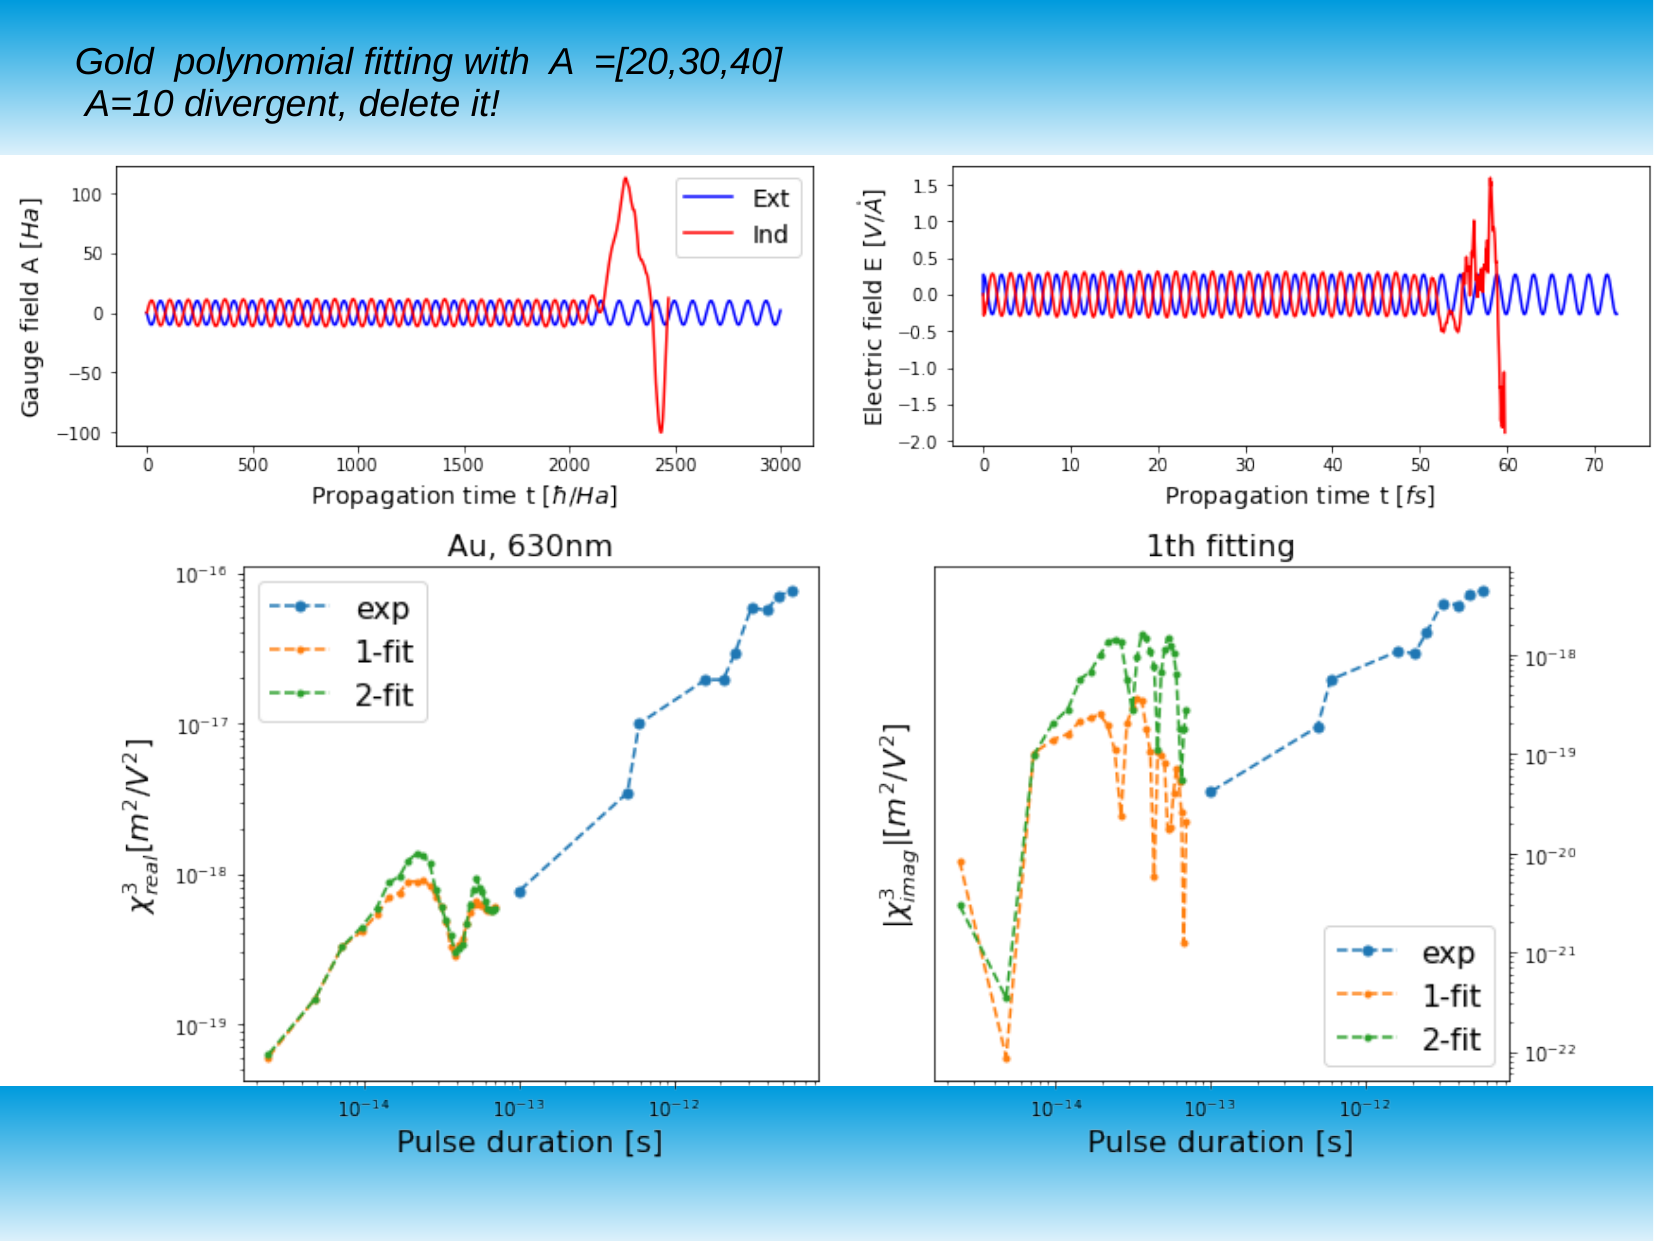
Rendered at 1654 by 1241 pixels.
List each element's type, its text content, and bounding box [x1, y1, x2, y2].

text_box Gold polynomial fitting with A =[20,30,40] A=10 divergent, delete it! [60, 33, 1411, 132]
picture [109, 1100, 1591, 1171]
picture [6, 154, 1654, 1089]
